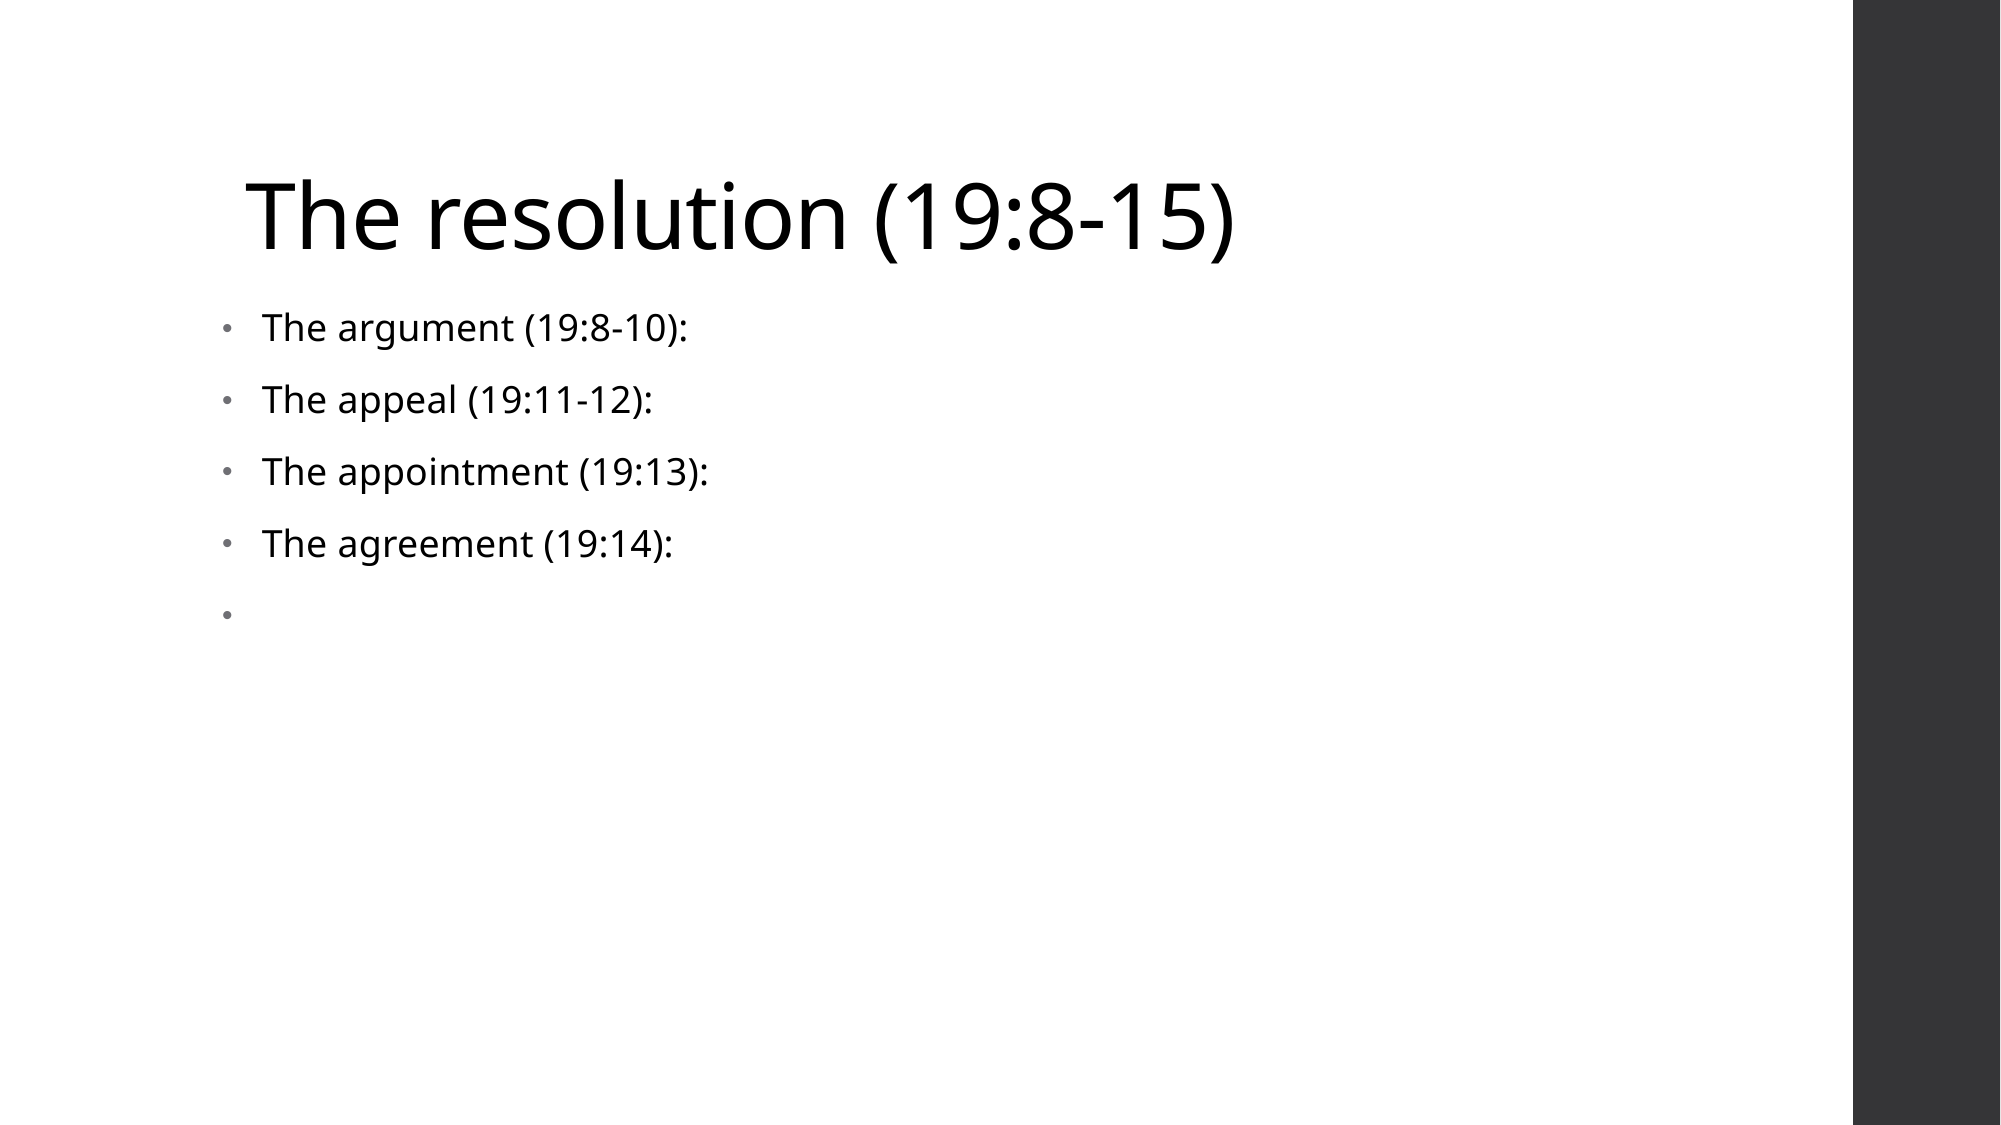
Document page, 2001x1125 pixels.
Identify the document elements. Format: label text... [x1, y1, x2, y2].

list The argument (19:8-10): The appeal (19:11-12): The appointment (19:13): The agreement (19:14): [206, 299, 1617, 1014]
title The resolution (19:8-15) [206, 60, 1797, 278]
